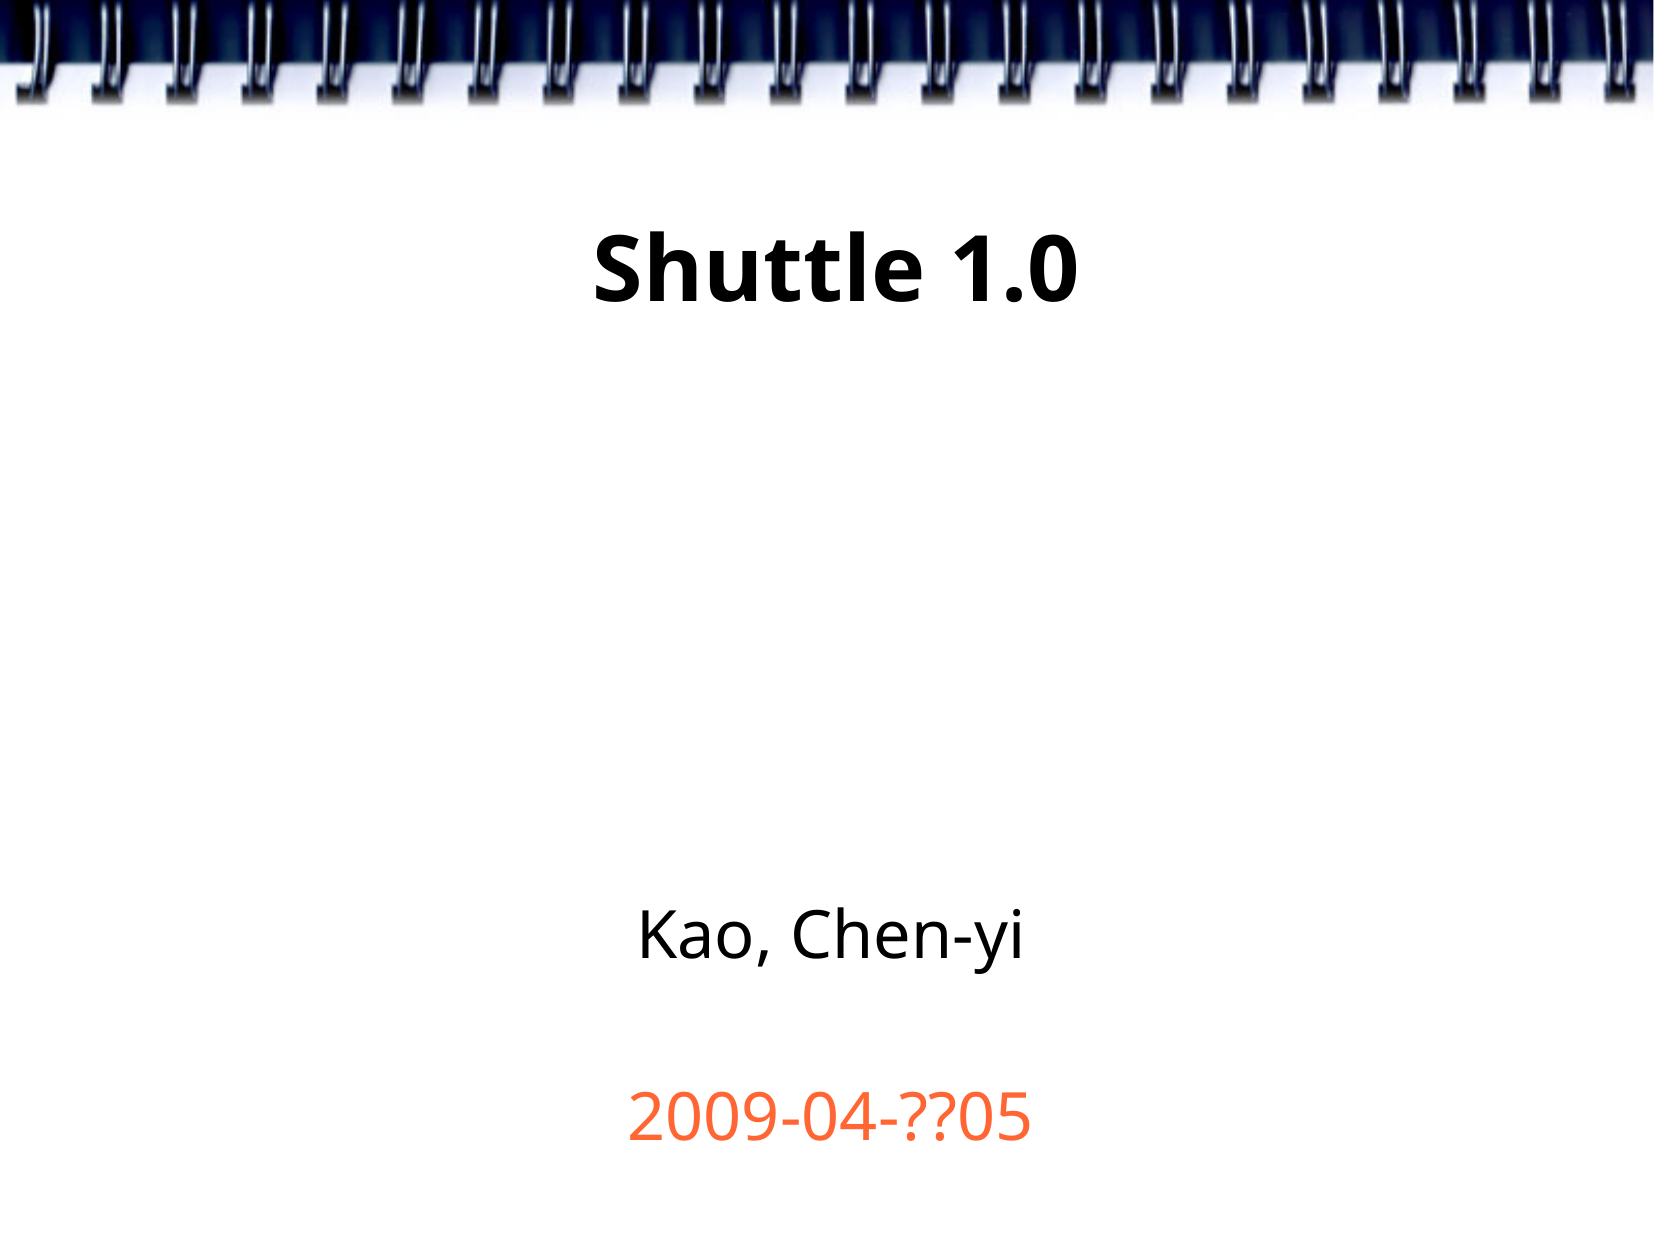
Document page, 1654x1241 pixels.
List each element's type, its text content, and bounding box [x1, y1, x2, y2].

subtitle Kao, Chen-yi 2009-04-??05 [190, 912, 1472, 1160]
picture [0, 0, 1654, 121]
title Shuttle 1.0 [139, 162, 1535, 370]
